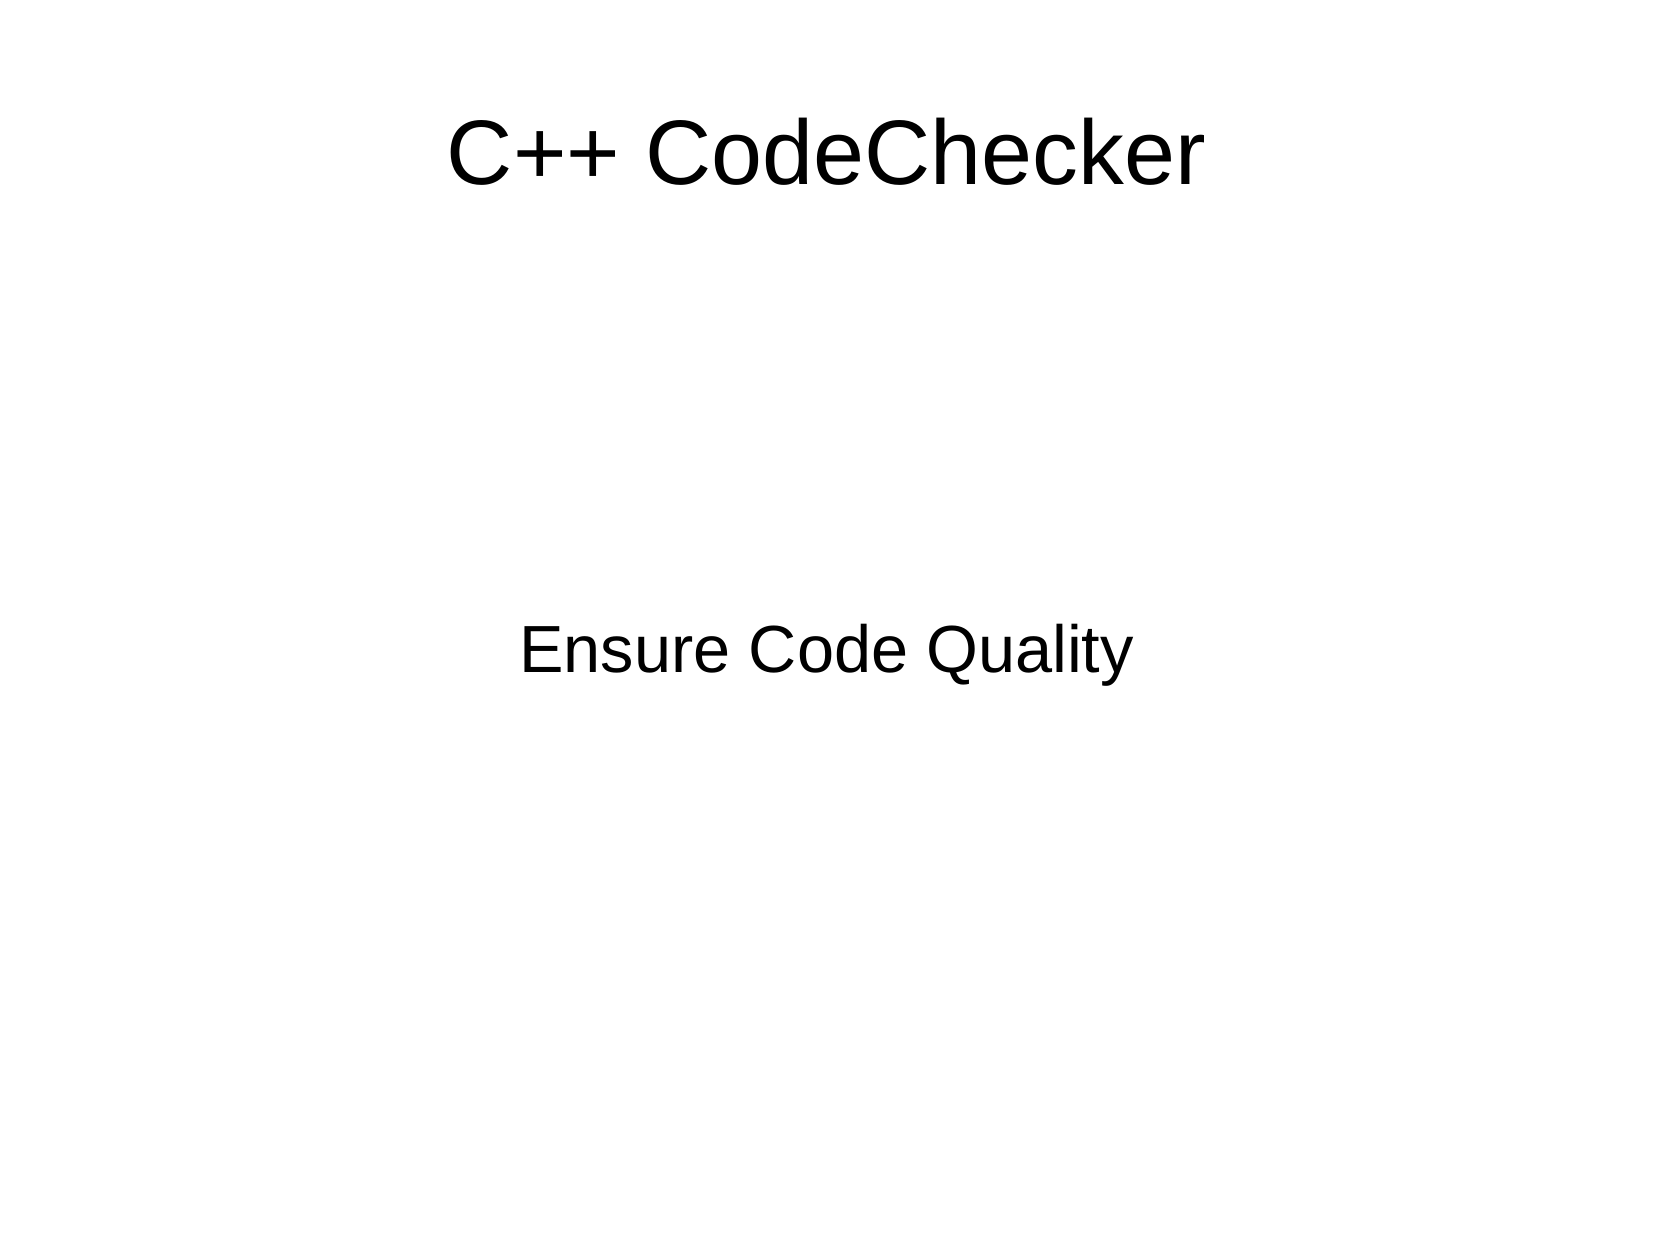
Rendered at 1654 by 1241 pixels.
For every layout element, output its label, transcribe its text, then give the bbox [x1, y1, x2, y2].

title C++ CodeChecker [82, 49, 1571, 257]
subtitle Ensure Code Quality [82, 290, 1571, 1010]
